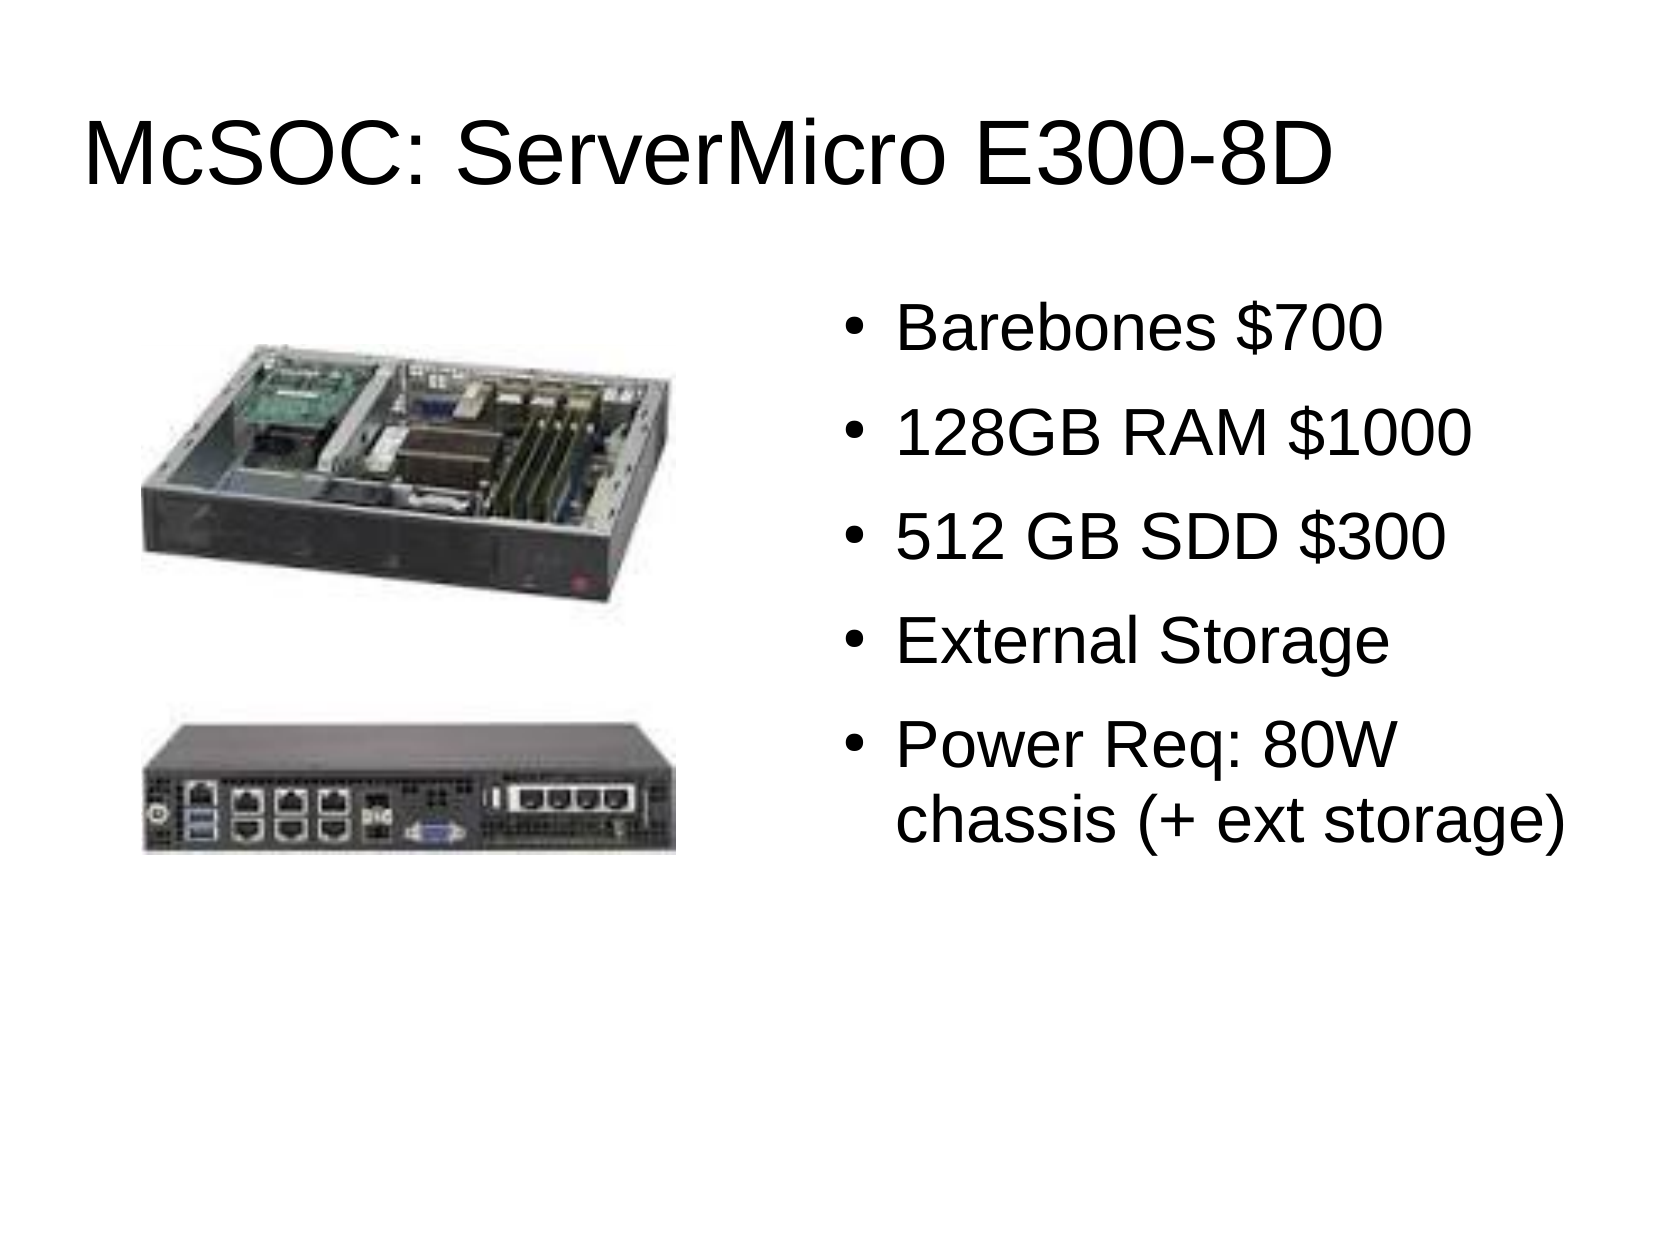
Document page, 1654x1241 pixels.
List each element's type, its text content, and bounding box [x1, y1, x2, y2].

title McSOC: ServerMicro E300-8D [82, 49, 1571, 257]
list Barebones $700 128GB RAM $1000 512 GB SDD $300 External Storage Power Req: 80W chassis (+ ext storage) [825, 290, 1571, 1010]
picture [141, 344, 676, 856]
